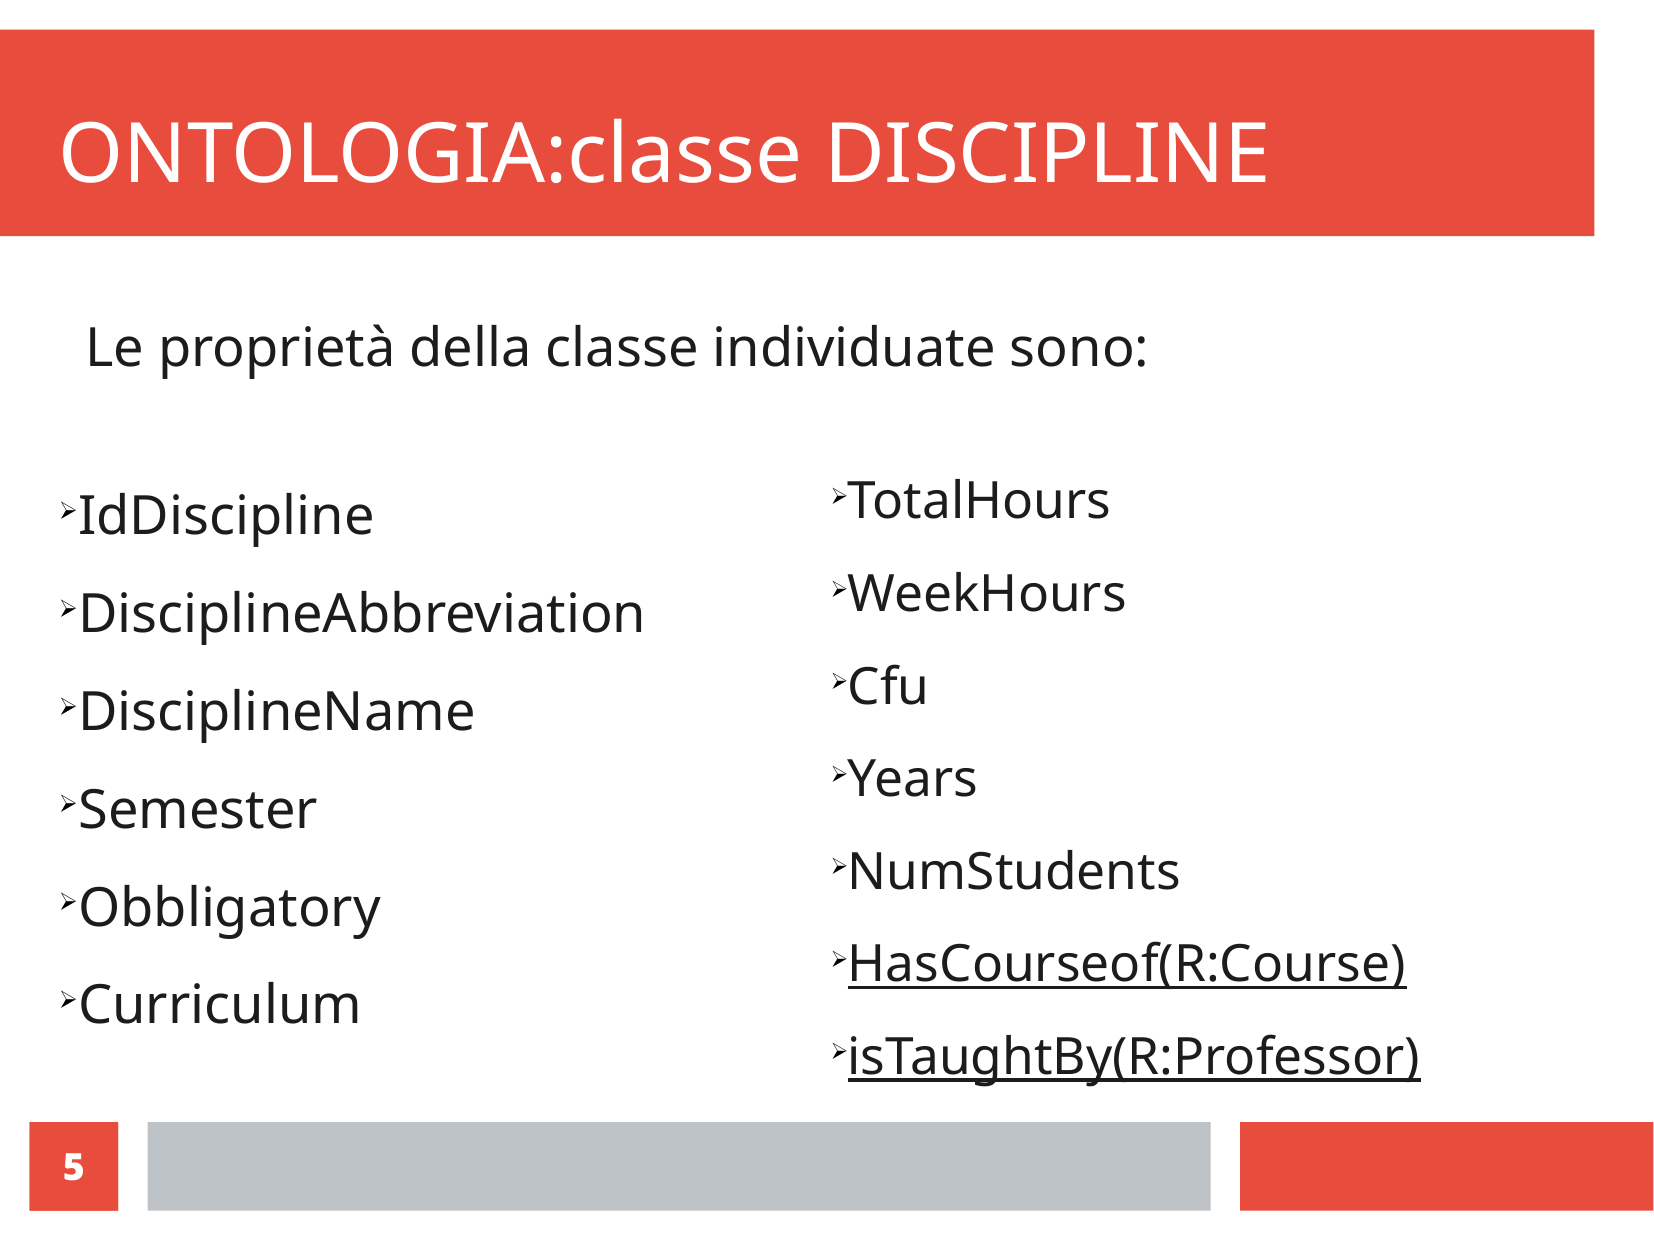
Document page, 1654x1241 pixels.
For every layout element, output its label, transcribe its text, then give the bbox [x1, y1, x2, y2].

list TotalHours WeekHours Cfu Years NumStudents HasCourseof(R:Course) isTaughtBy(R:Professor) [830, 464, 1566, 1093]
text_box Le proprietà della classe individuate sono: [85, 308, 1417, 387]
title ONTOLOGIA:classe DISCIPLINE [59, 59, 1595, 207]
list IdDiscipline DisciplineAbbreviation DisciplineName Semester Obbligatory Curriculum [59, 476, 794, 1171]
